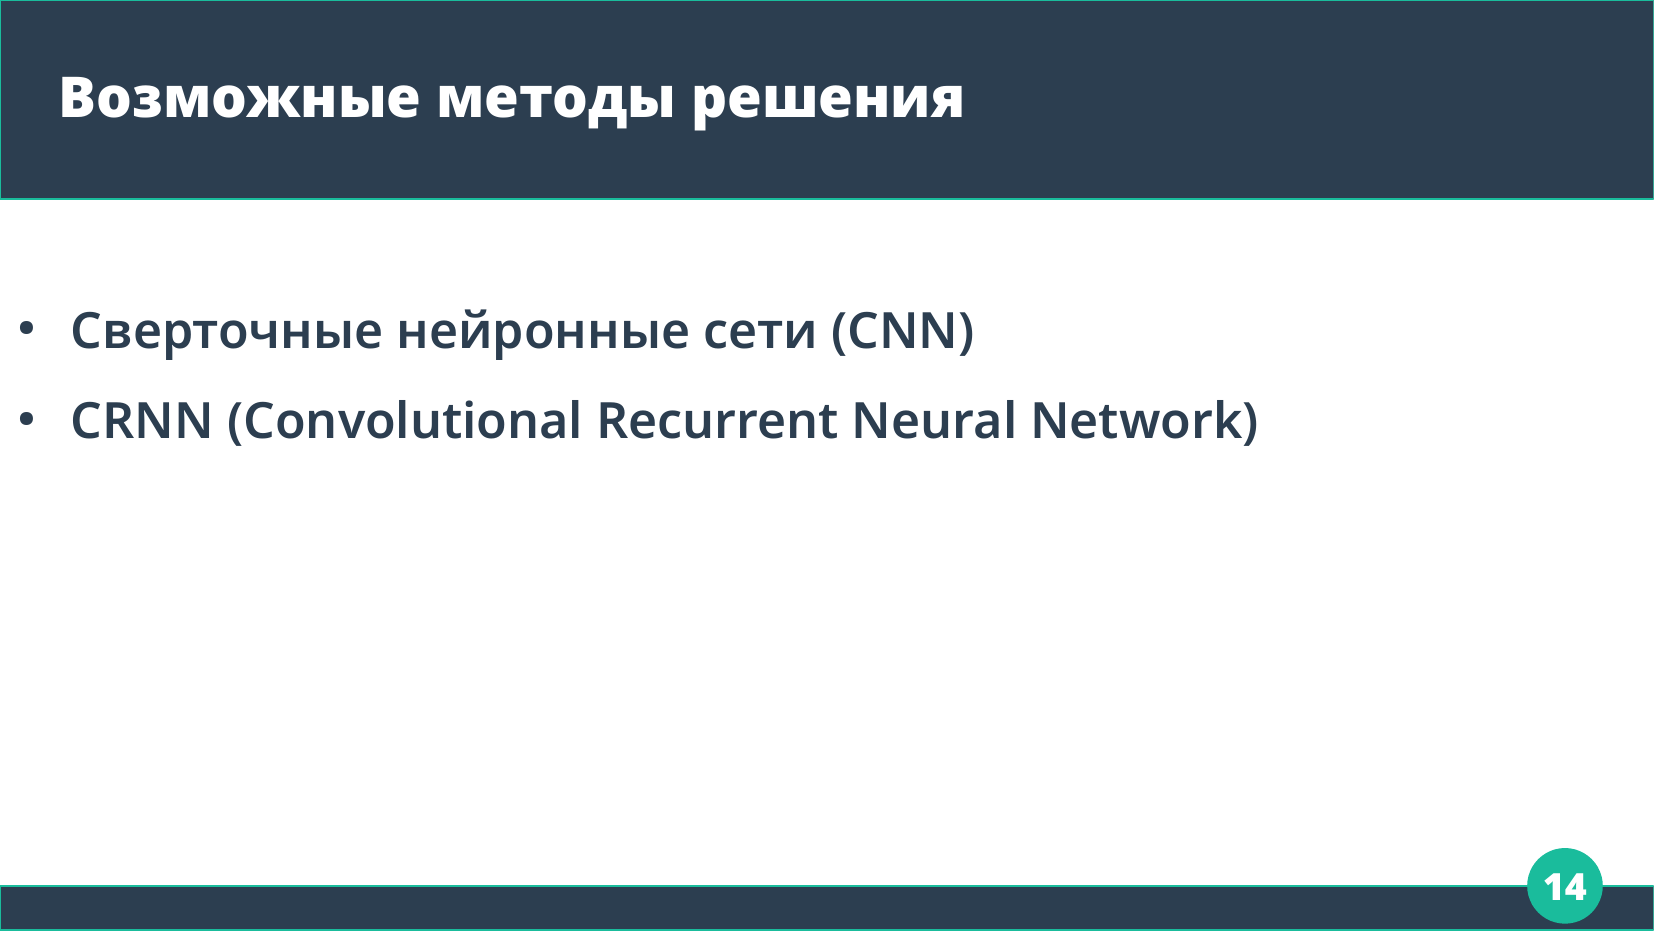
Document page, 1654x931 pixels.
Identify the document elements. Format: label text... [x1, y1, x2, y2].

list Сверточные нейронные сети (CNN) CRNN (Convolutional Recurrent Neural Network) [0, 204, 1536, 826]
title Возможные методы решения [59, 37, 1595, 156]
